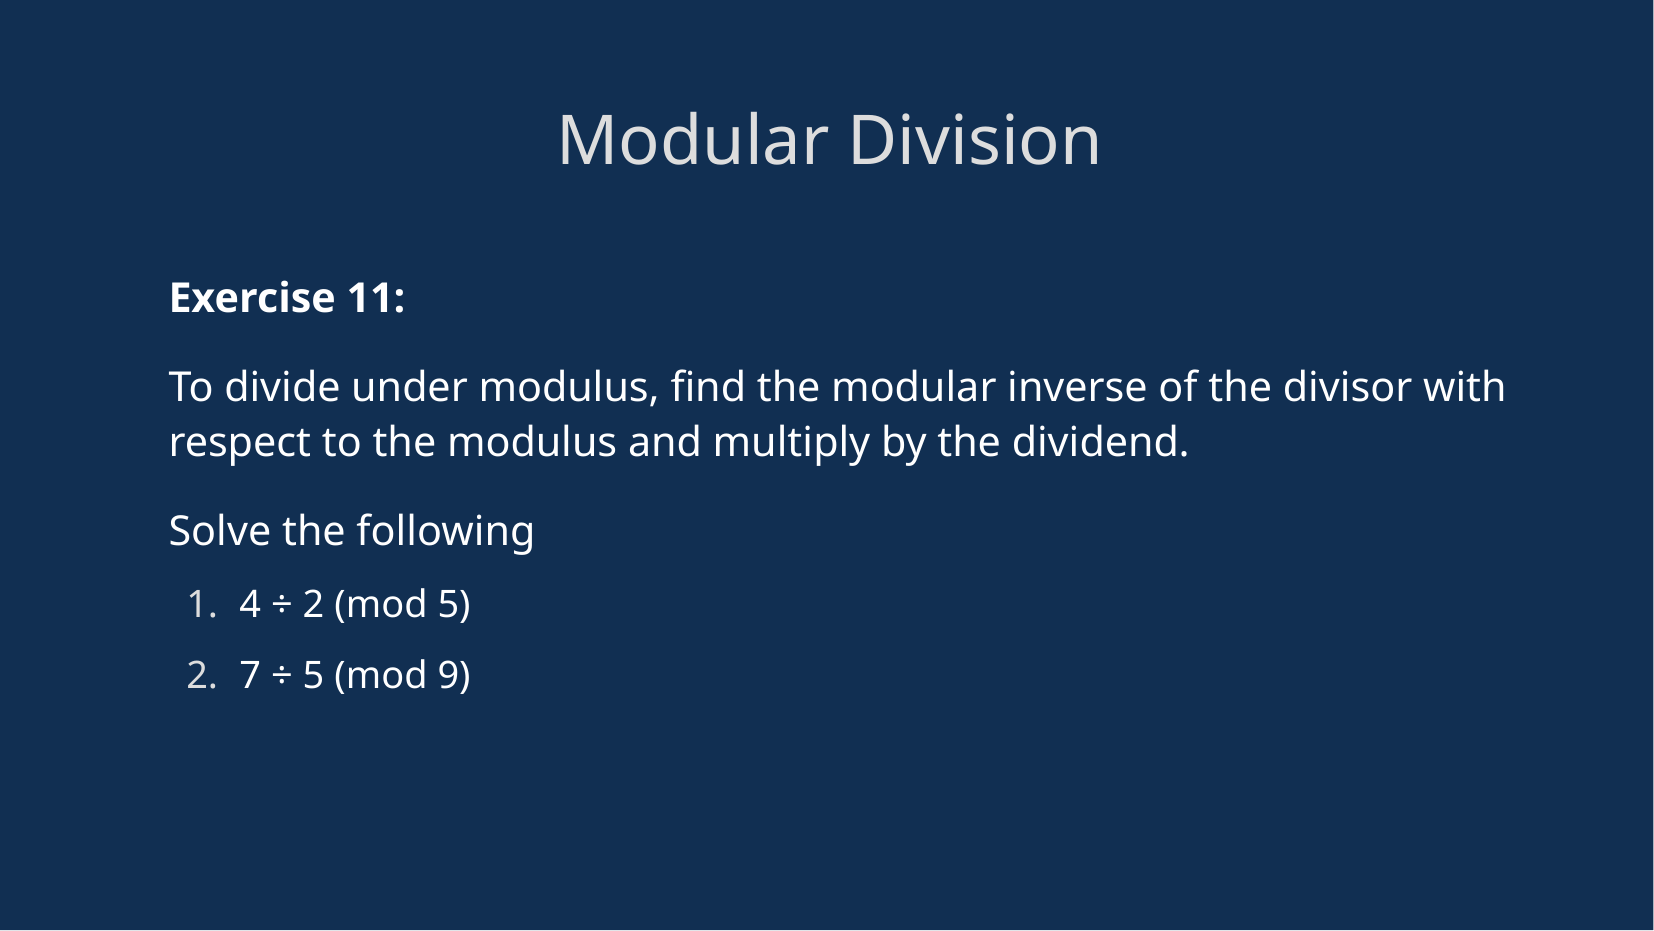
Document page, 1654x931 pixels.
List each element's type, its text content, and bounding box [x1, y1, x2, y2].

list Exercise 11: To divide under modulus, find the modular inverse of the divisor with respect to the modulus and multiply by the dividend. Solve the following 4 ÷ 2 (mod 5) 7 ÷ 5 (mod 9) [97, 268, 1563, 806]
title Modular Division [97, 56, 1563, 220]
